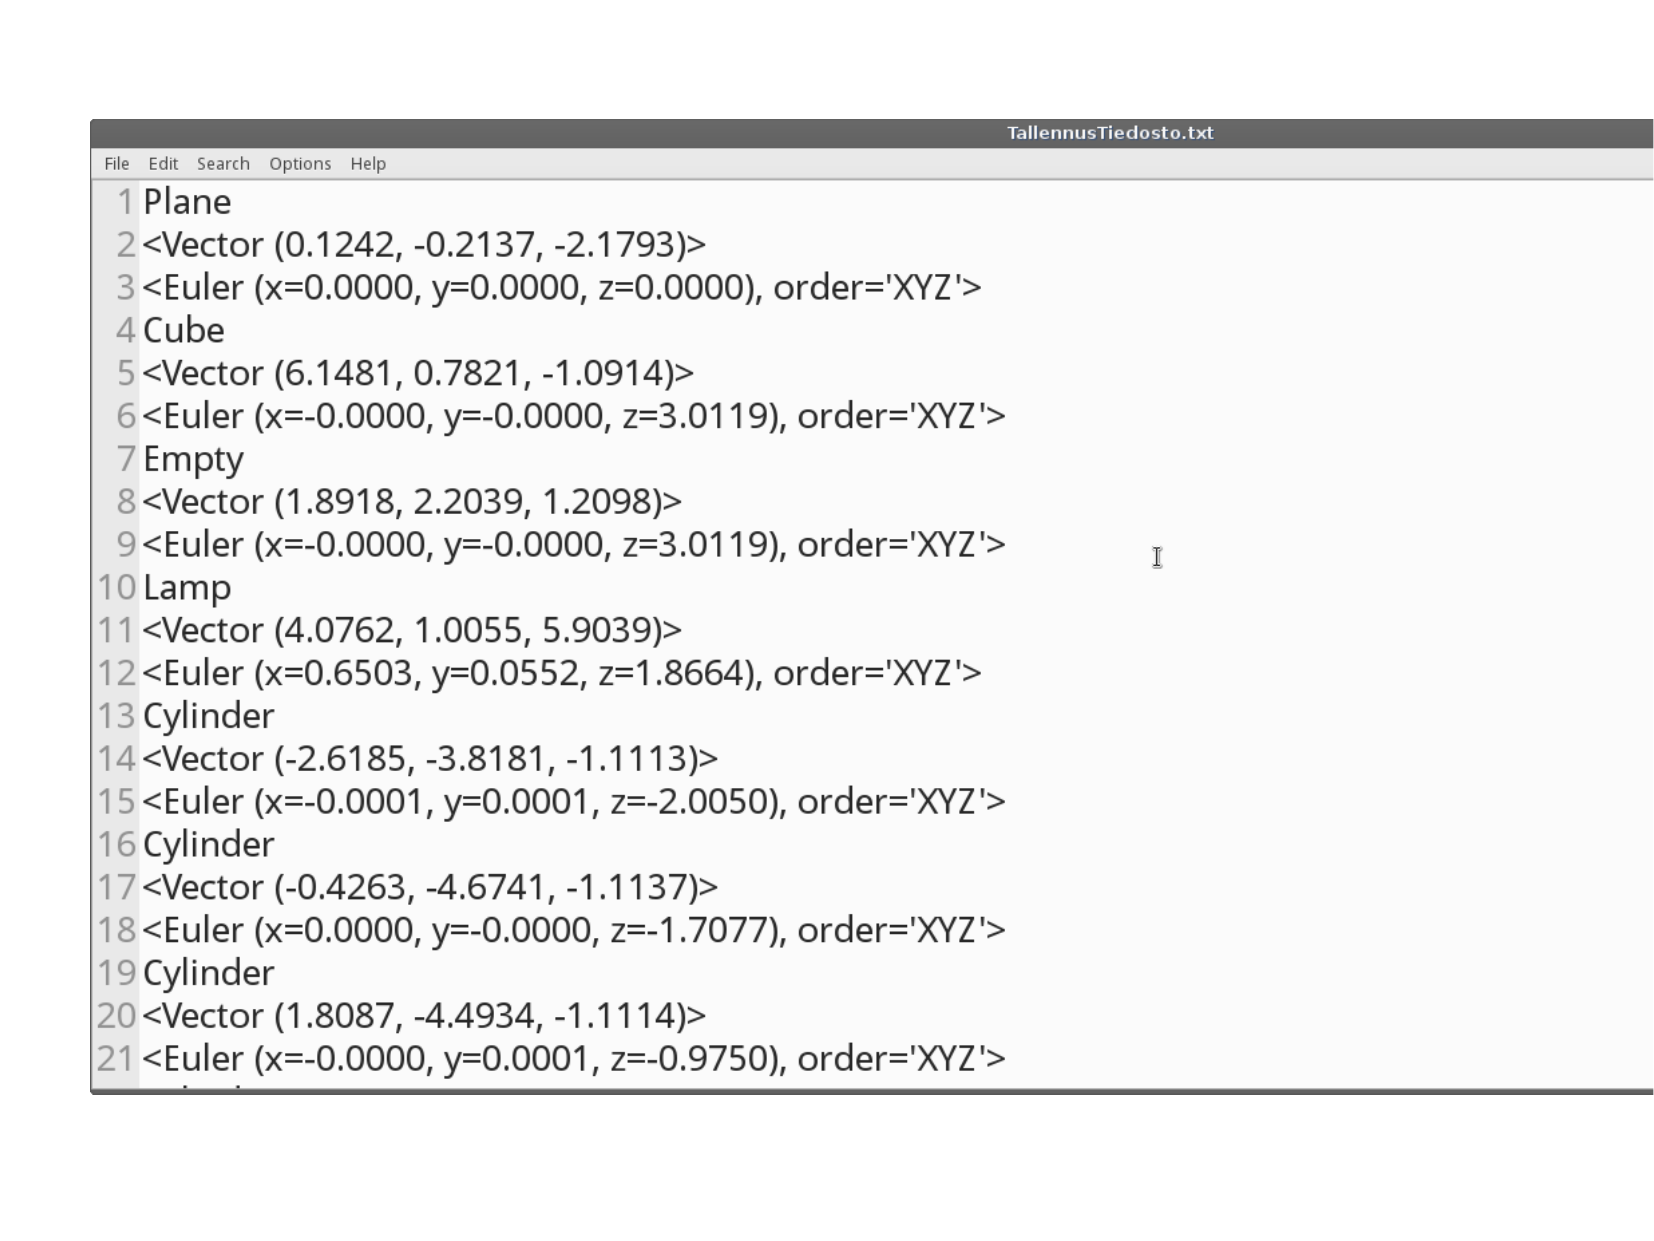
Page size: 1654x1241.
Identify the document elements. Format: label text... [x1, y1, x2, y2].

subtitle <TallennusTiedostoTxt> [82, 49, 1571, 1010]
picture [90, 119, 1654, 1096]
